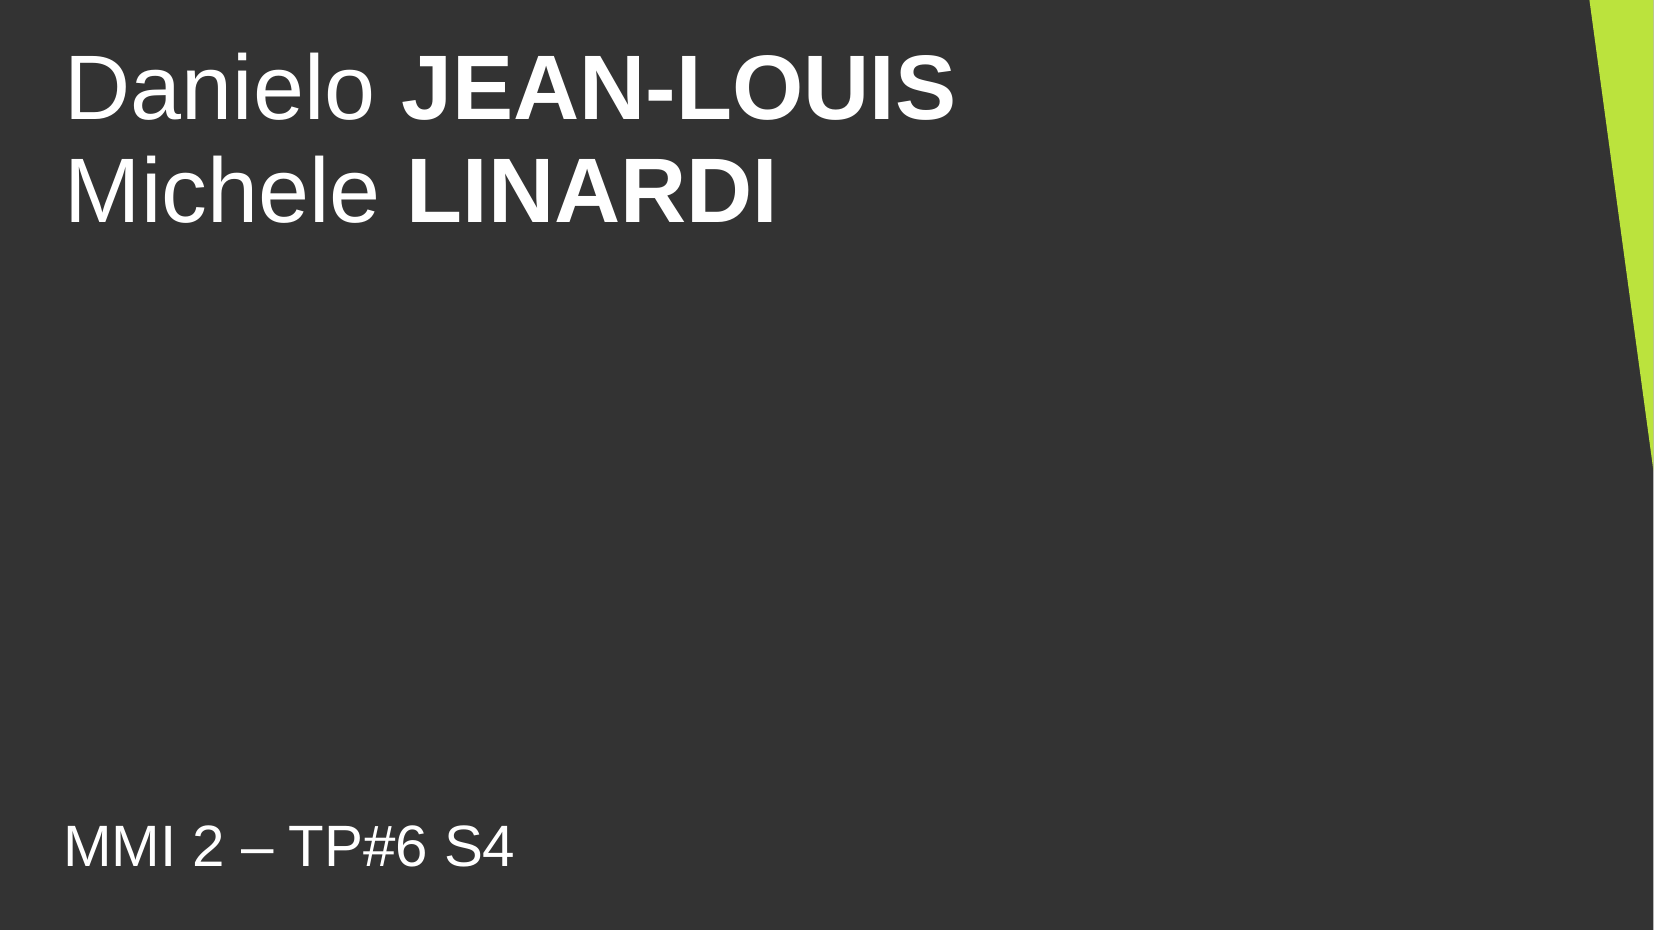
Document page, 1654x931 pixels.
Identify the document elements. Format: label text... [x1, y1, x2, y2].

text_box MMI 2 – TP#6 S4 [48, 805, 1101, 931]
text_box [1589, 0, 1654, 475]
subtitle Danielo JEAN-LOUIS Michele LINARDI [64, 36, 1553, 758]
